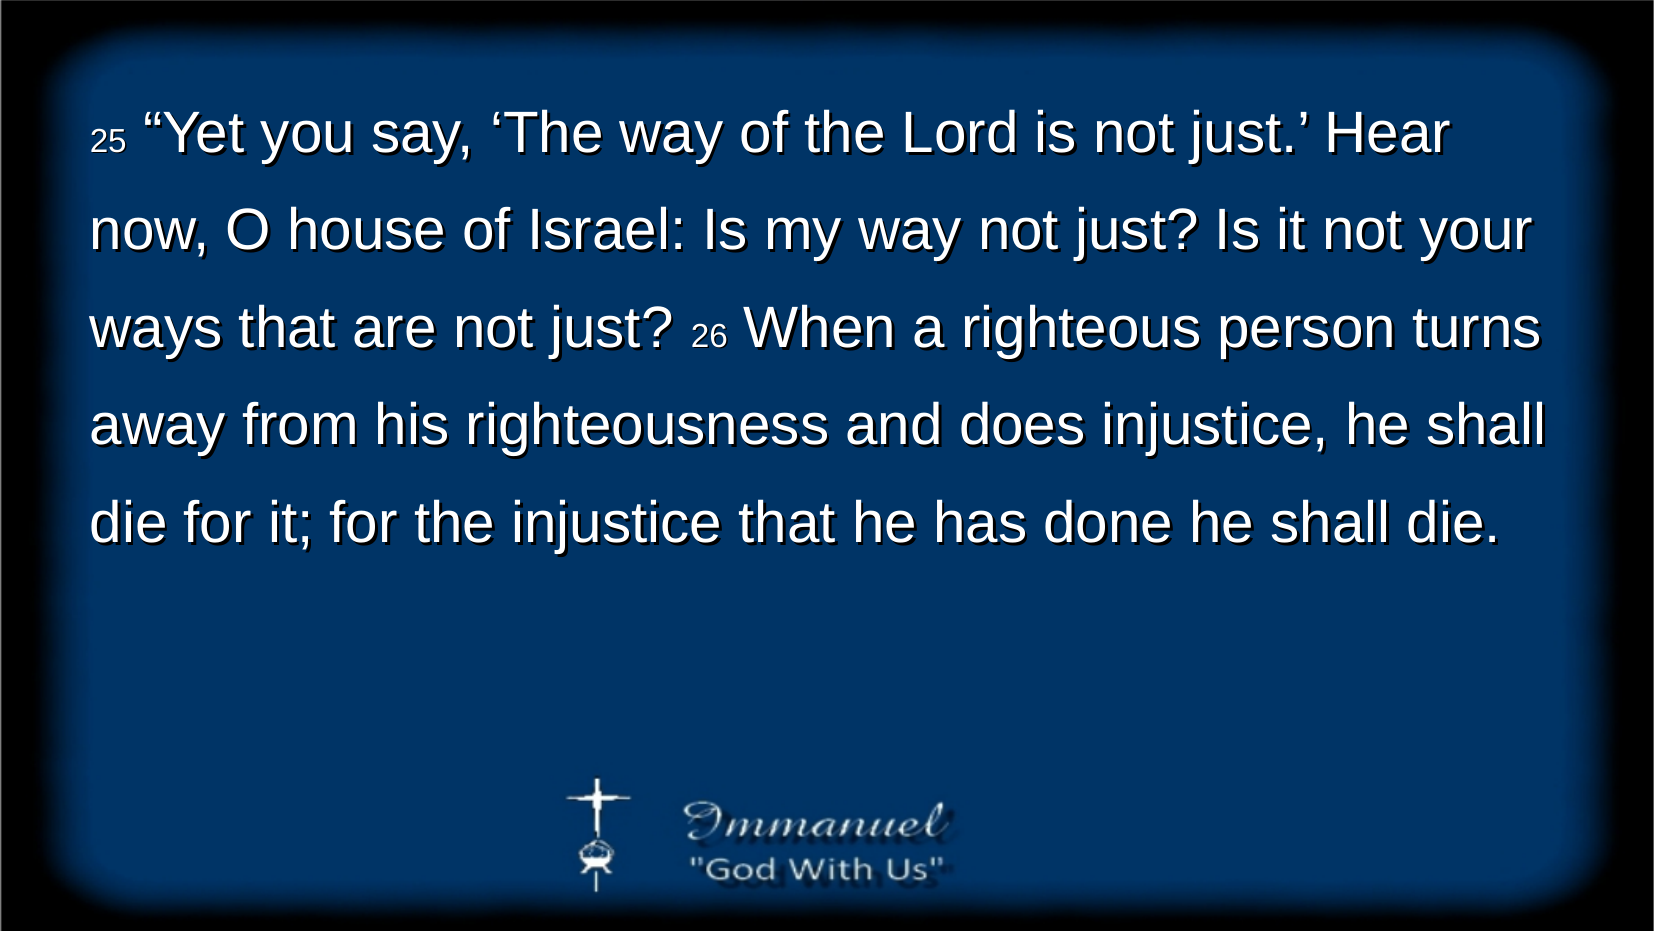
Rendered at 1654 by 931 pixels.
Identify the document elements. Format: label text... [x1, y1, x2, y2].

text_box 25 “Yet you say, ‘The way of the Lord is not just.’ Hear now, O house of Israel: Is my way not just? Is it not your ways that are not just? 26 When a righteous person turns away from his righteousness and does injustice, he shall die for it; for the injustice that he has done he shall die. [75, 60, 1576, 571]
picture [0, 0, 1654, 931]
